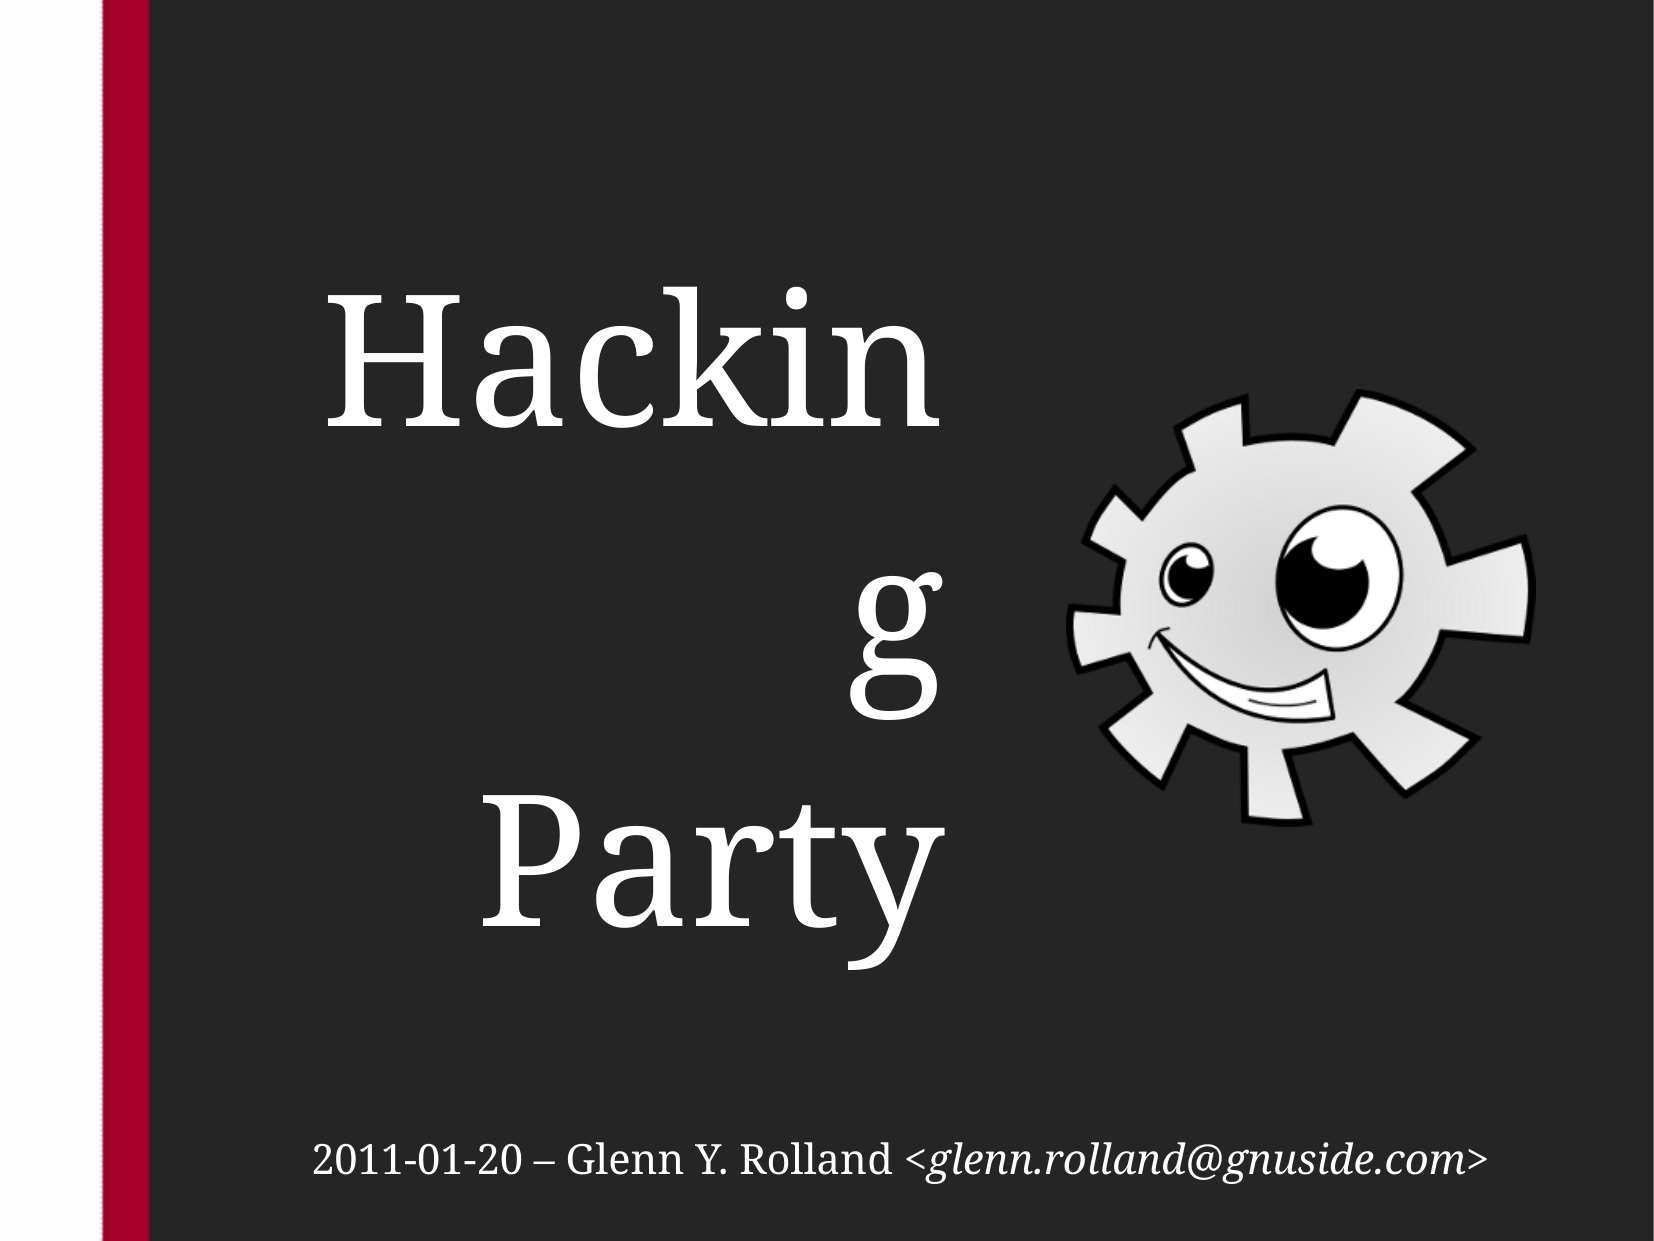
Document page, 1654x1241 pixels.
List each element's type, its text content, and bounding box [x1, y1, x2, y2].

text_box 2011-01-20 – Glenn Y. Rolland <glenn.rolland@gnuside.com> [177, 1122, 1625, 1185]
picture [0, 0, 1654, 1241]
subtitle Hacking Party [265, 354, 945, 857]
